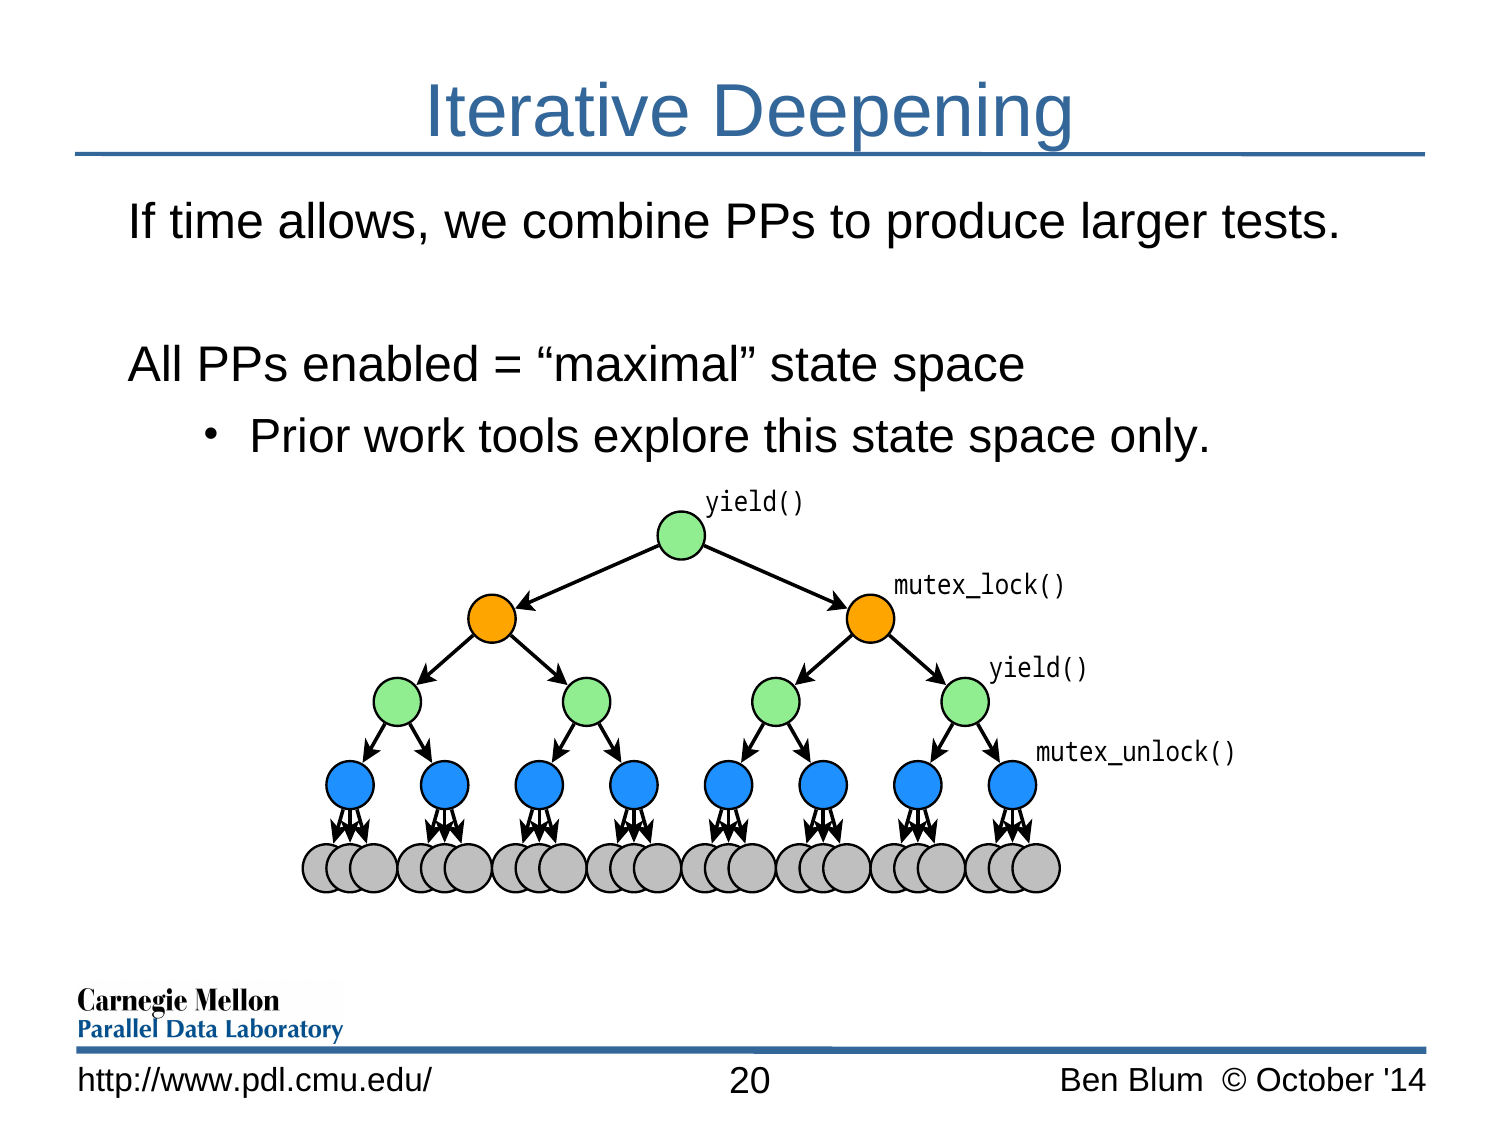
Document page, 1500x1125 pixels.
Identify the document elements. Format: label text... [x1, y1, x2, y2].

title Iterative Deepening [112, 49, 1388, 163]
list If time allows, we combine PPs to produce larger tests. All PPs enabled = “maximal” state space Prior work tools explore this state space only. [112, 181, 1426, 938]
picture [77, 979, 343, 1044]
